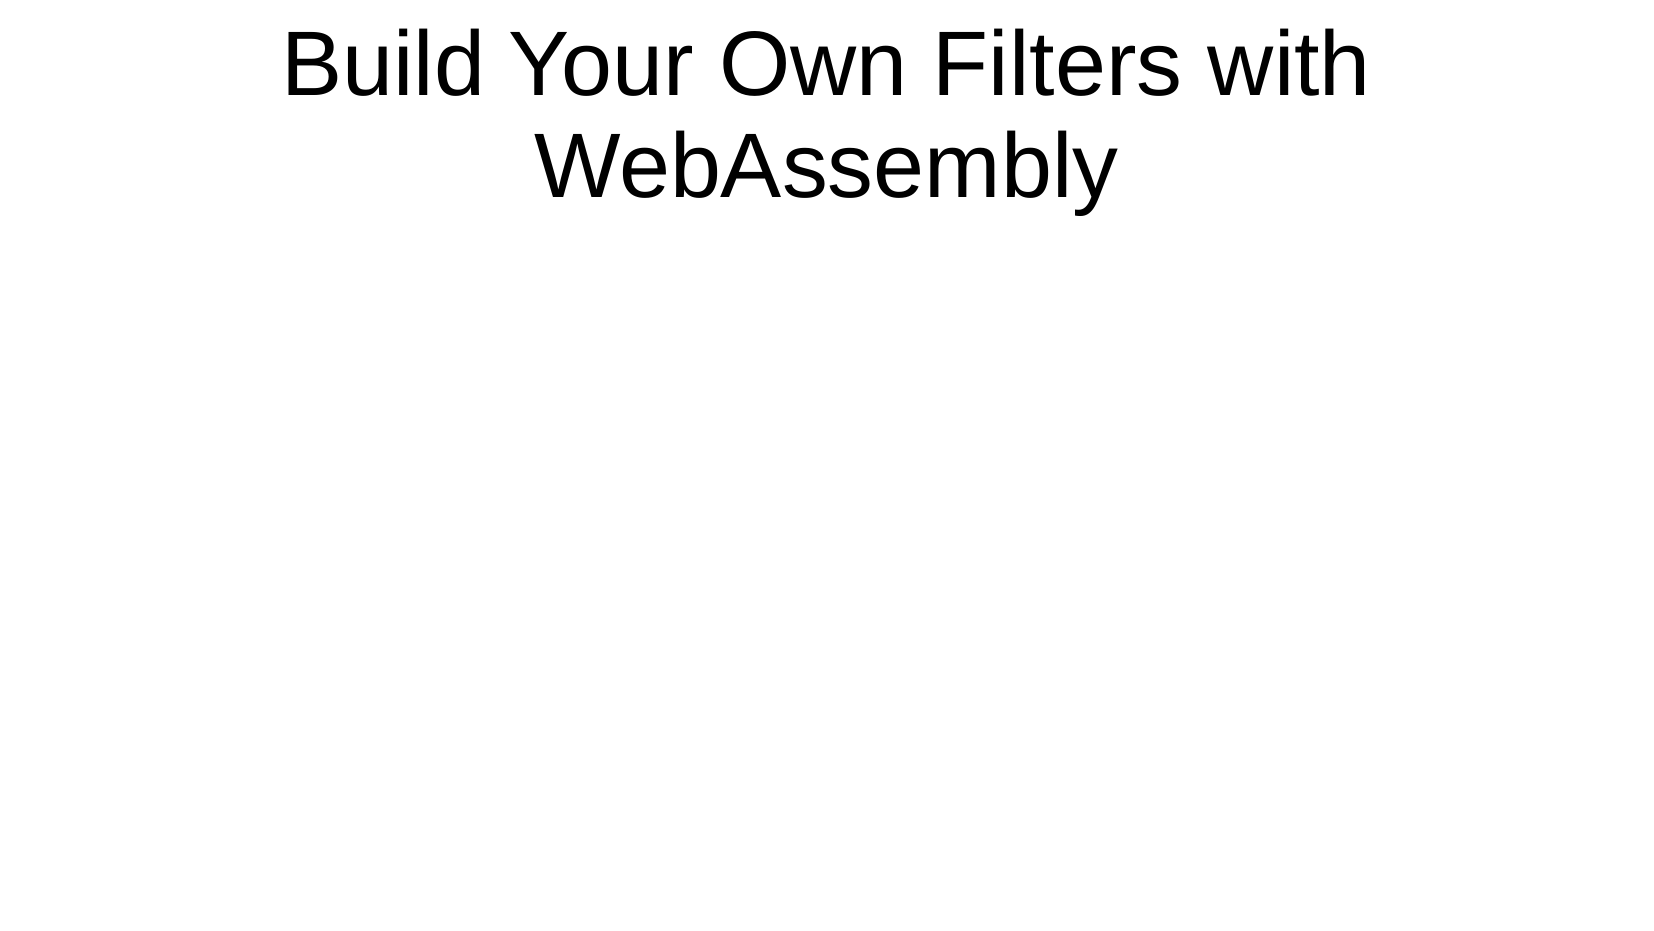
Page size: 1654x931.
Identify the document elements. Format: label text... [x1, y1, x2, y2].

title Build Your Own Filters with WebAssembly [82, 12, 1571, 218]
